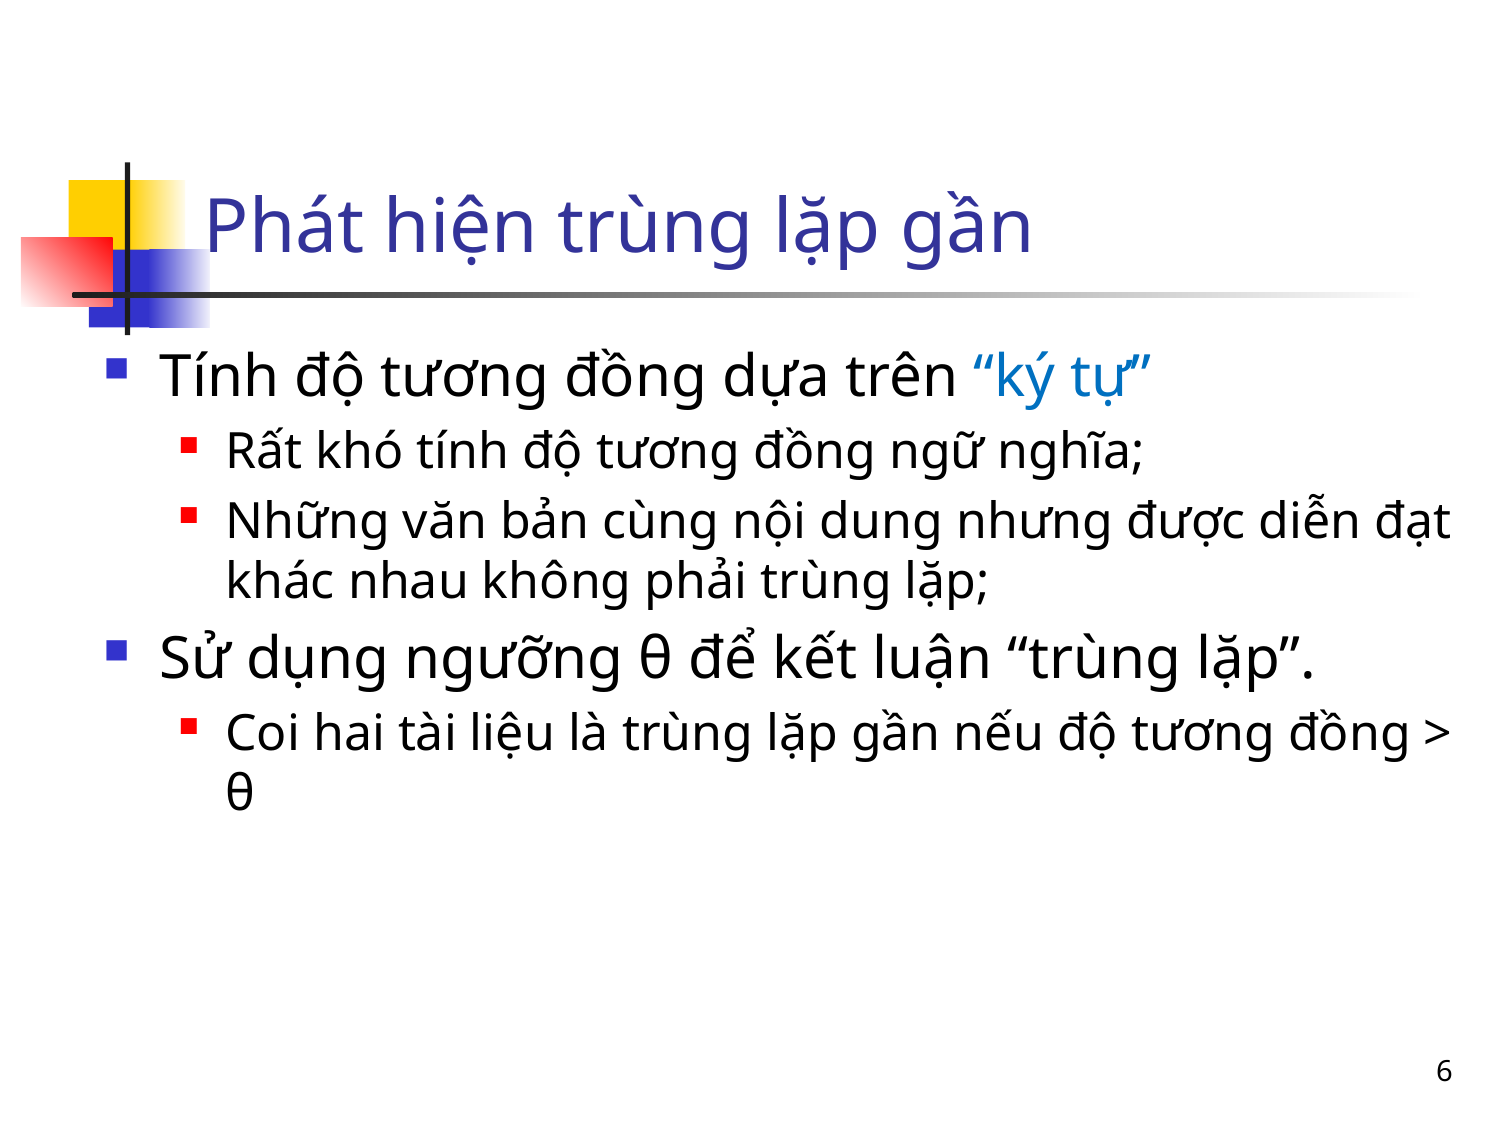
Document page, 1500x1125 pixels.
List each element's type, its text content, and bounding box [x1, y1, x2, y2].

list Tính độ tương đồng dựa trên “ký tự” Rất khó tính độ tương đồng ngữ nghĩa; Những văn bản cùng nội dung nhưng được diễn đạt khác nhau không phải trùng lặp; Sử dụng ngưỡng θ để kết luận “trùng lặp”. Coi hai tài liệu là trùng lặp gần nếu độ tương đồng > θ [88, 331, 1483, 1006]
title Phát hiện trùng lặp gần [188, 35, 1468, 275]
slide_number <number> [1155, 1024, 1468, 1100]
